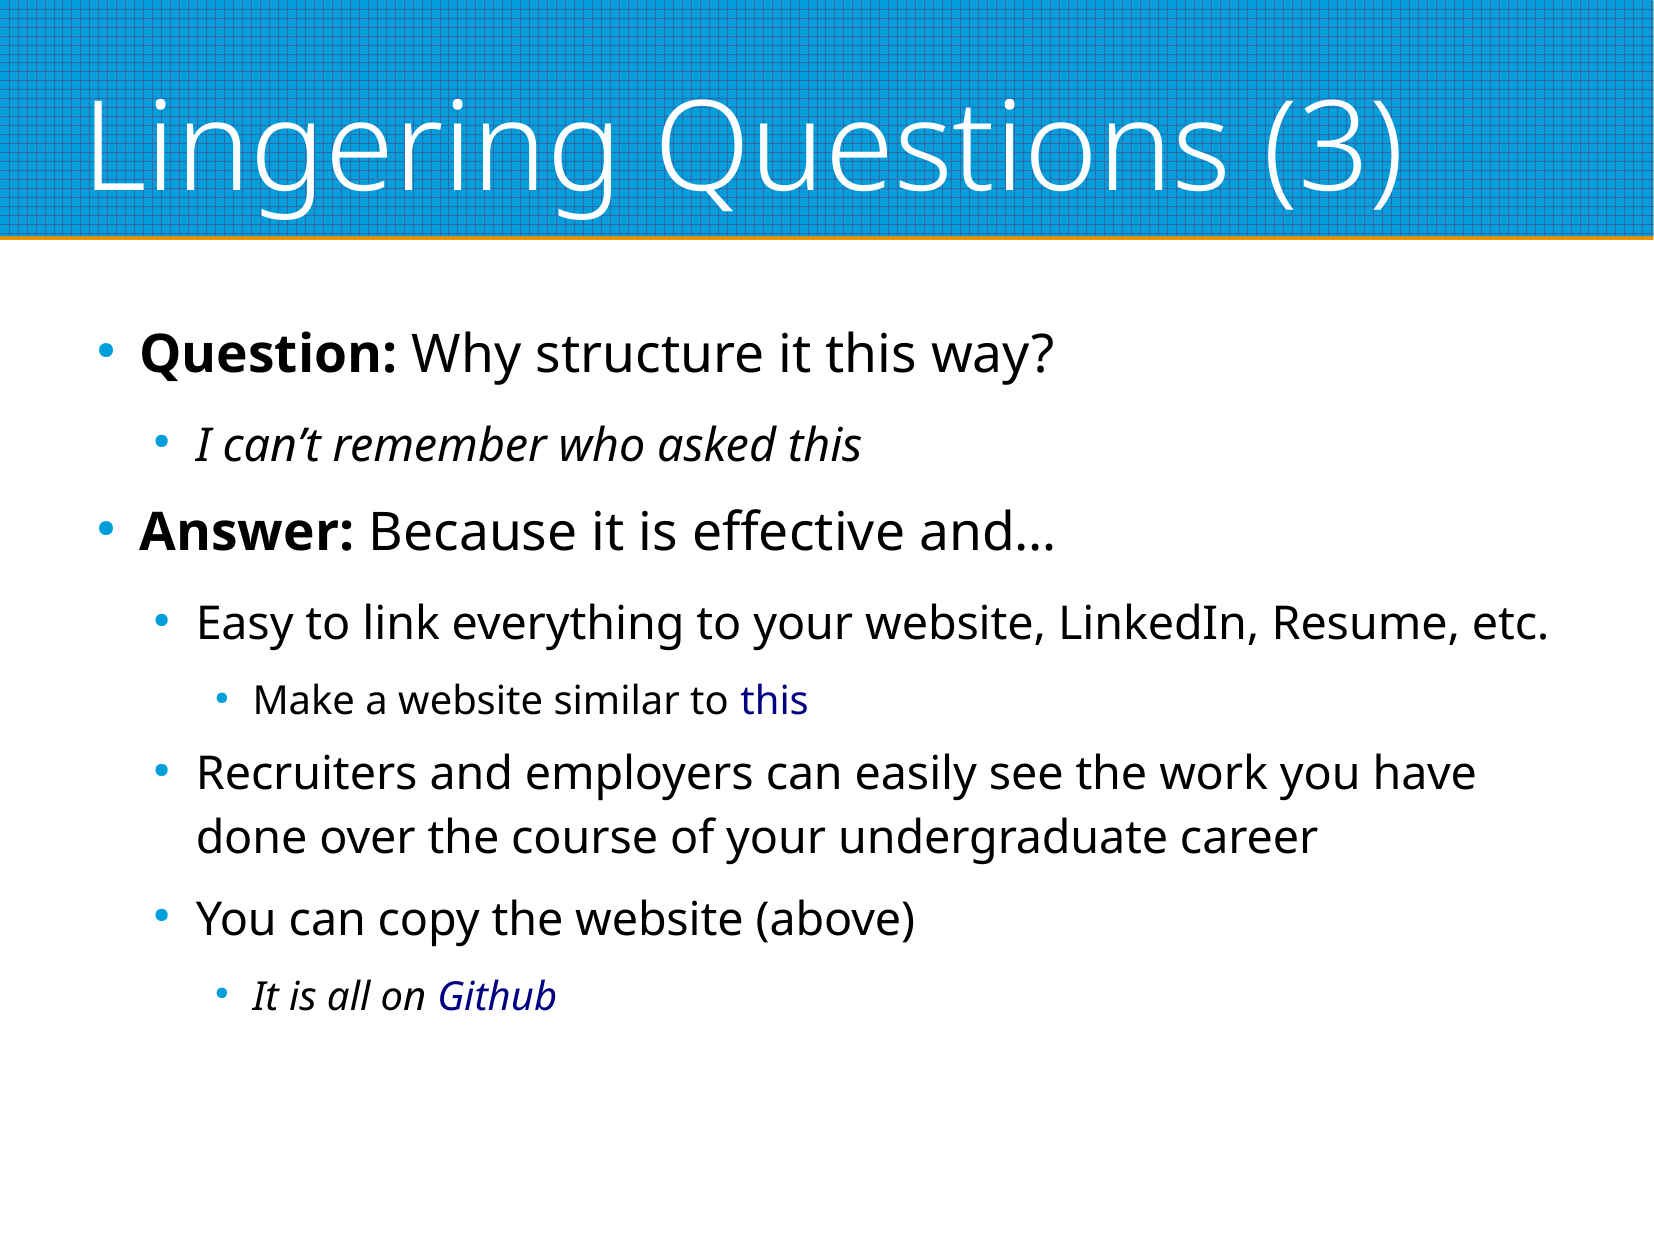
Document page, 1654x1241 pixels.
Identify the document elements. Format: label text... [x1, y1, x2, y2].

list Question: Why structure it this way? I can’t remember who asked this Answer: Because it is effective and… Easy to link everything to your website, LinkedIn, Resume, etc. Make a website similar to this Recruiters and employers can easily see the work you have done over the course of your undergraduate career You can copy the website (above) It is all on Github [82, 314, 1563, 1081]
title Lingering Questions (3) [82, 19, 1571, 227]
